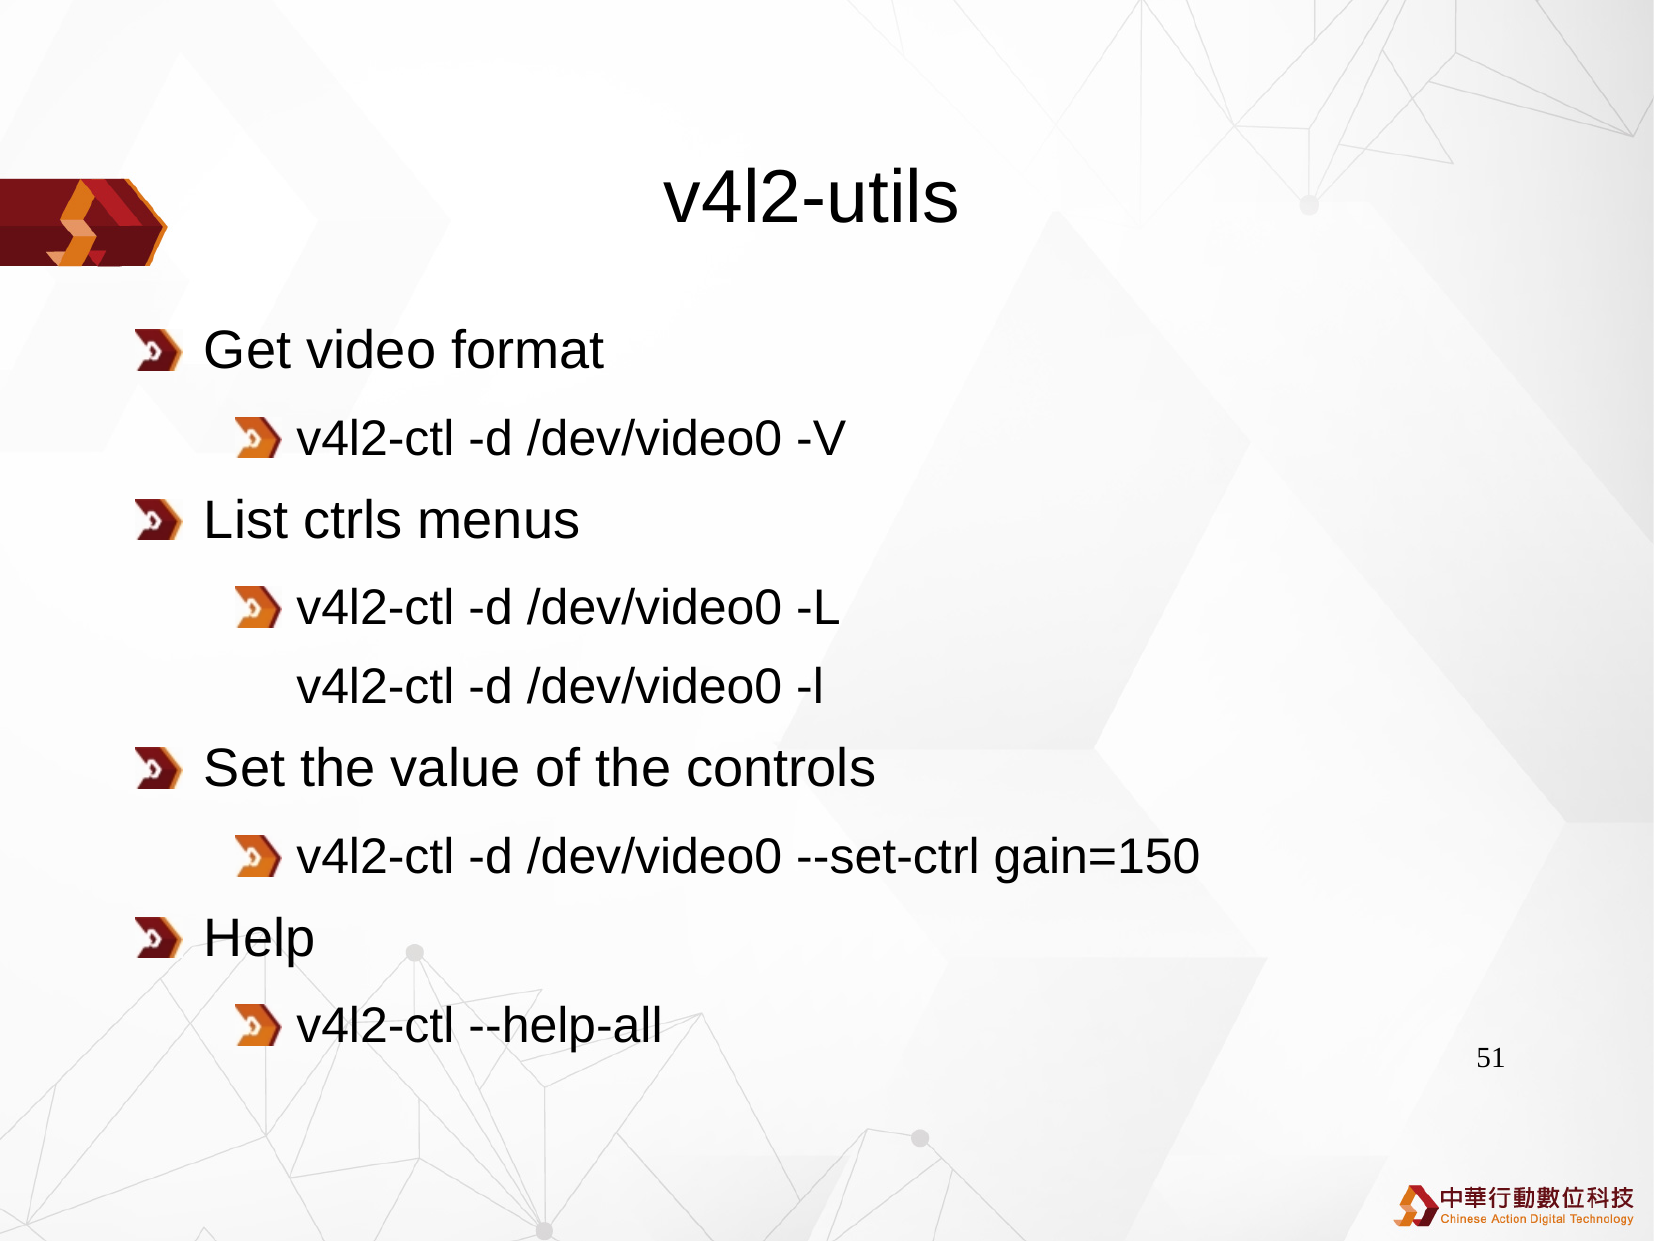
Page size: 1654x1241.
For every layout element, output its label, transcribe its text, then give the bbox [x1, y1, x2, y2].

title v4l2-utils [118, 112, 1506, 281]
picture [0, 0, 1654, 1241]
list Get video format v4l2-ctl -d /dev/video0 -V List ctrls menus v4l2-ctl -d /dev/video0 -L v4l2-ctl -d /dev/video0 -l Set the value of the controls v4l2-ctl -d /dev/video0 --set-ctrl gain=150 Help v4l2-ctl --help-all [118, 319, 1571, 1054]
